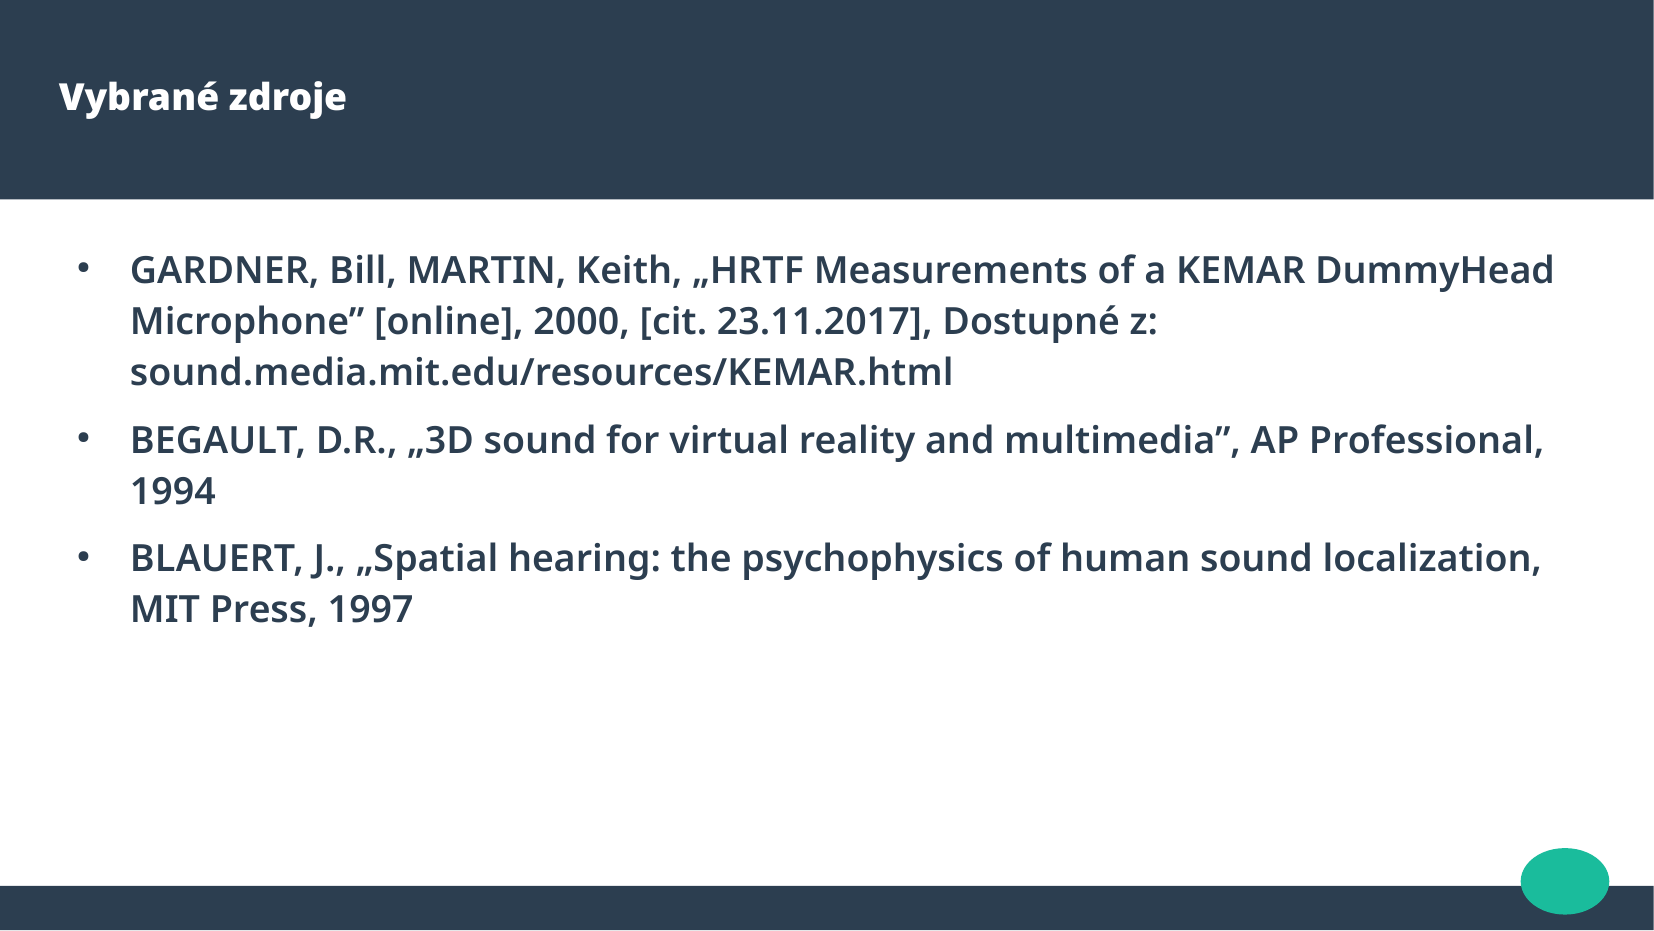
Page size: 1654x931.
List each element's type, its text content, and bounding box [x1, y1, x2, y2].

title Vybrané zdroje [59, 37, 1595, 155]
list GARDNER, Bill, MARTIN, Keith, „HRTF Measurements of a KEMAR DummyHead Microphone” [online], 2000, [cit. 23.11.2017], Dostupné z: sound.media.mit.edu/resources/KEMAR.html BEGAULT, D.R., „3D sound for virtual reality and multimedia”, AP Professional, 1994 BLAUERT, J., „Spatial hearing: the psychophysics of human sound localization, MIT Press, 1997 [59, 243, 1595, 864]
